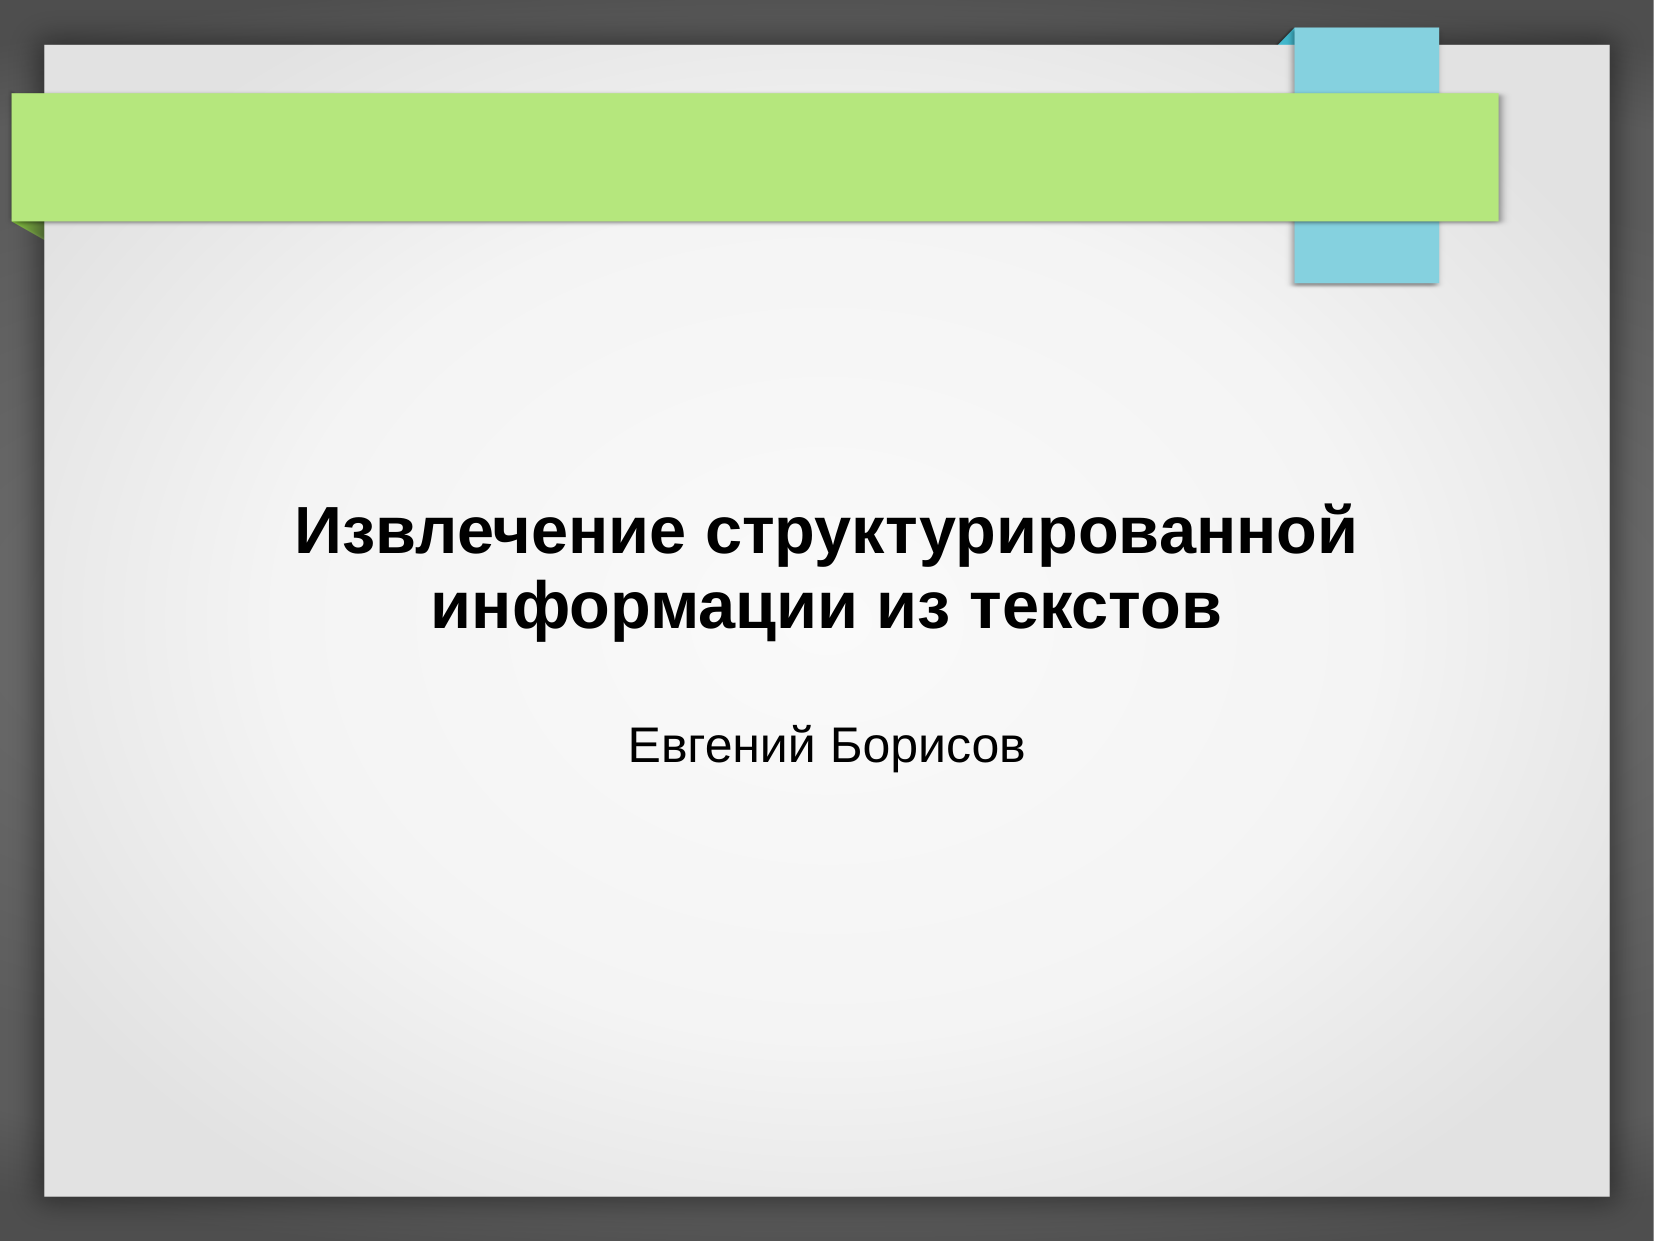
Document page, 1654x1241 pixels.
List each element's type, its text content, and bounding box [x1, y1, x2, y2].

subtitle Извлечение структурированной информации из текстов Евгений Борисов [82, 290, 1571, 1010]
picture [0, 0, 1654, 1241]
